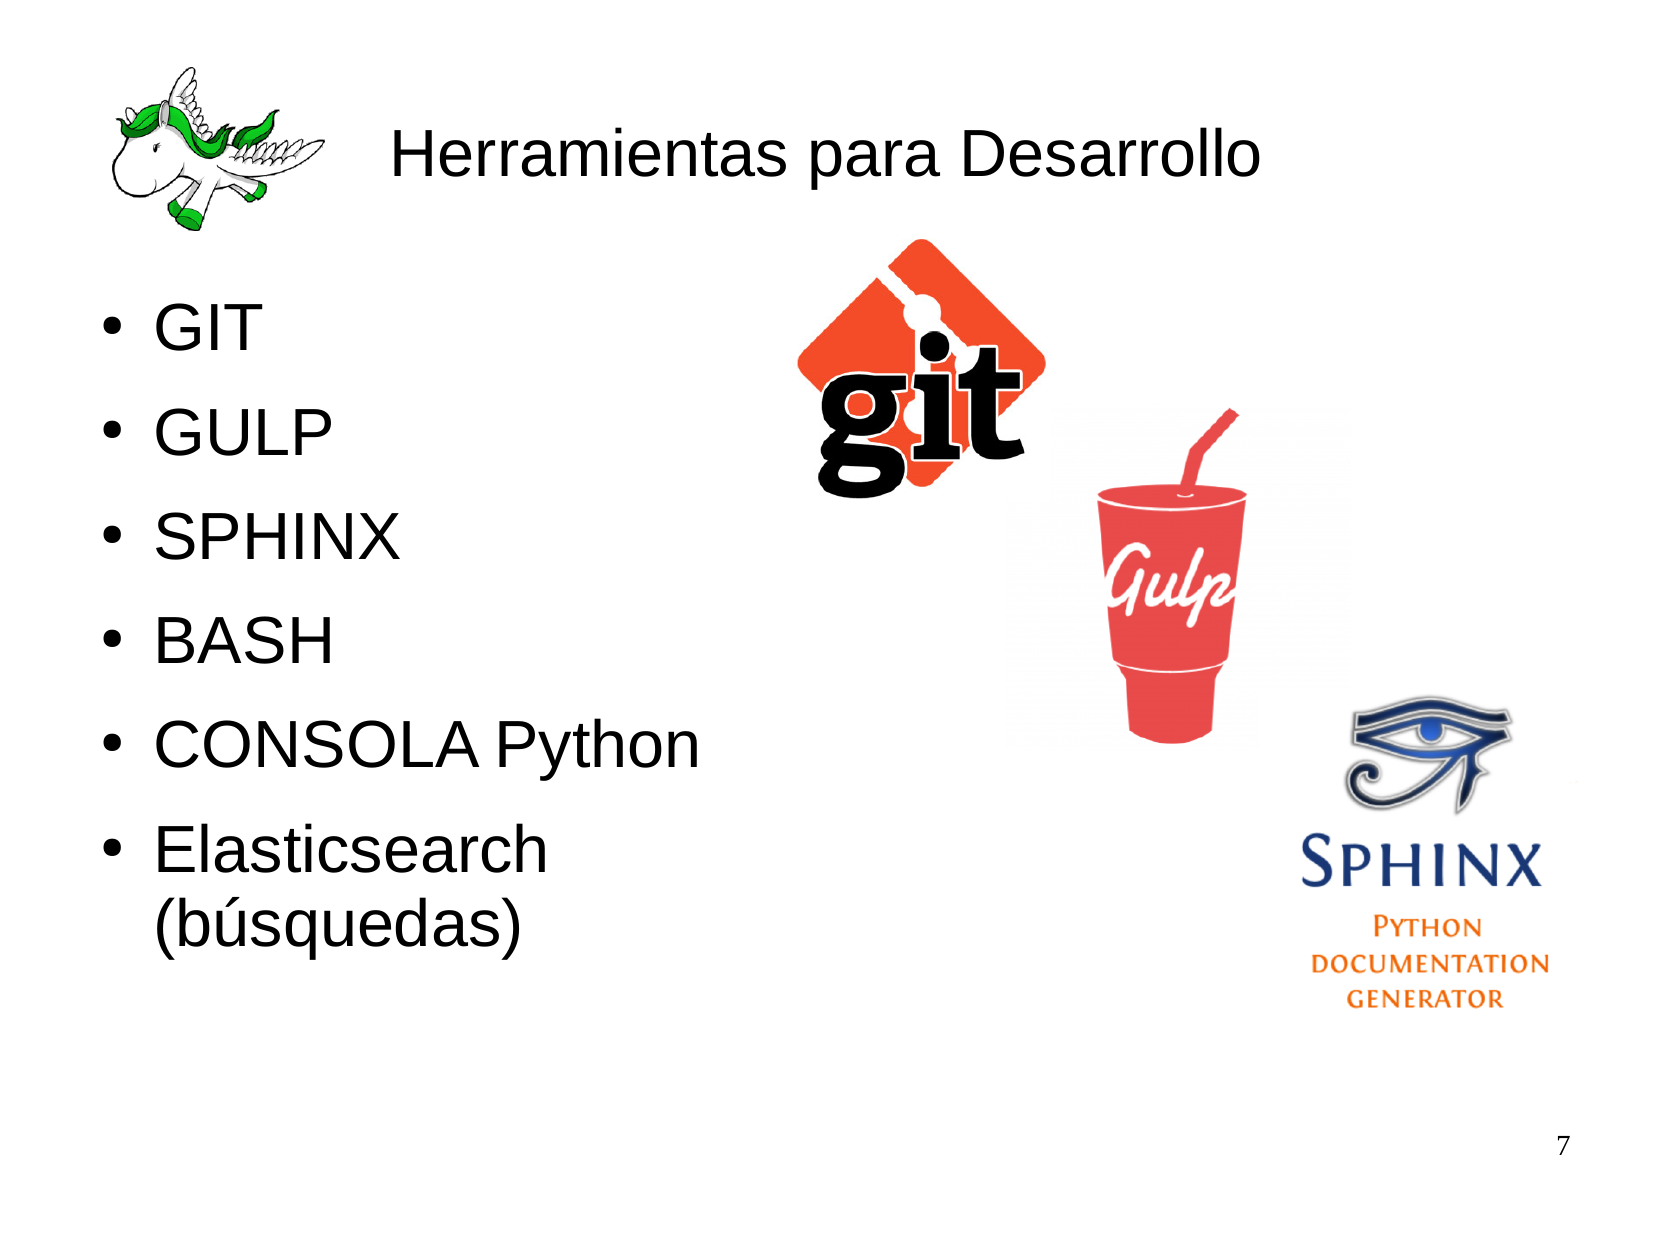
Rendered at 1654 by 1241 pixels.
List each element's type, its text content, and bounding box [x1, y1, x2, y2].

picture [76, 58, 360, 241]
list GIT GULP SPHINX BASH CONSOLA Python Elasticsearch (búsquedas) [82, 290, 809, 1010]
picture [791, 239, 1587, 1017]
title Herramientas para Desarrollo [82, 49, 1571, 257]
